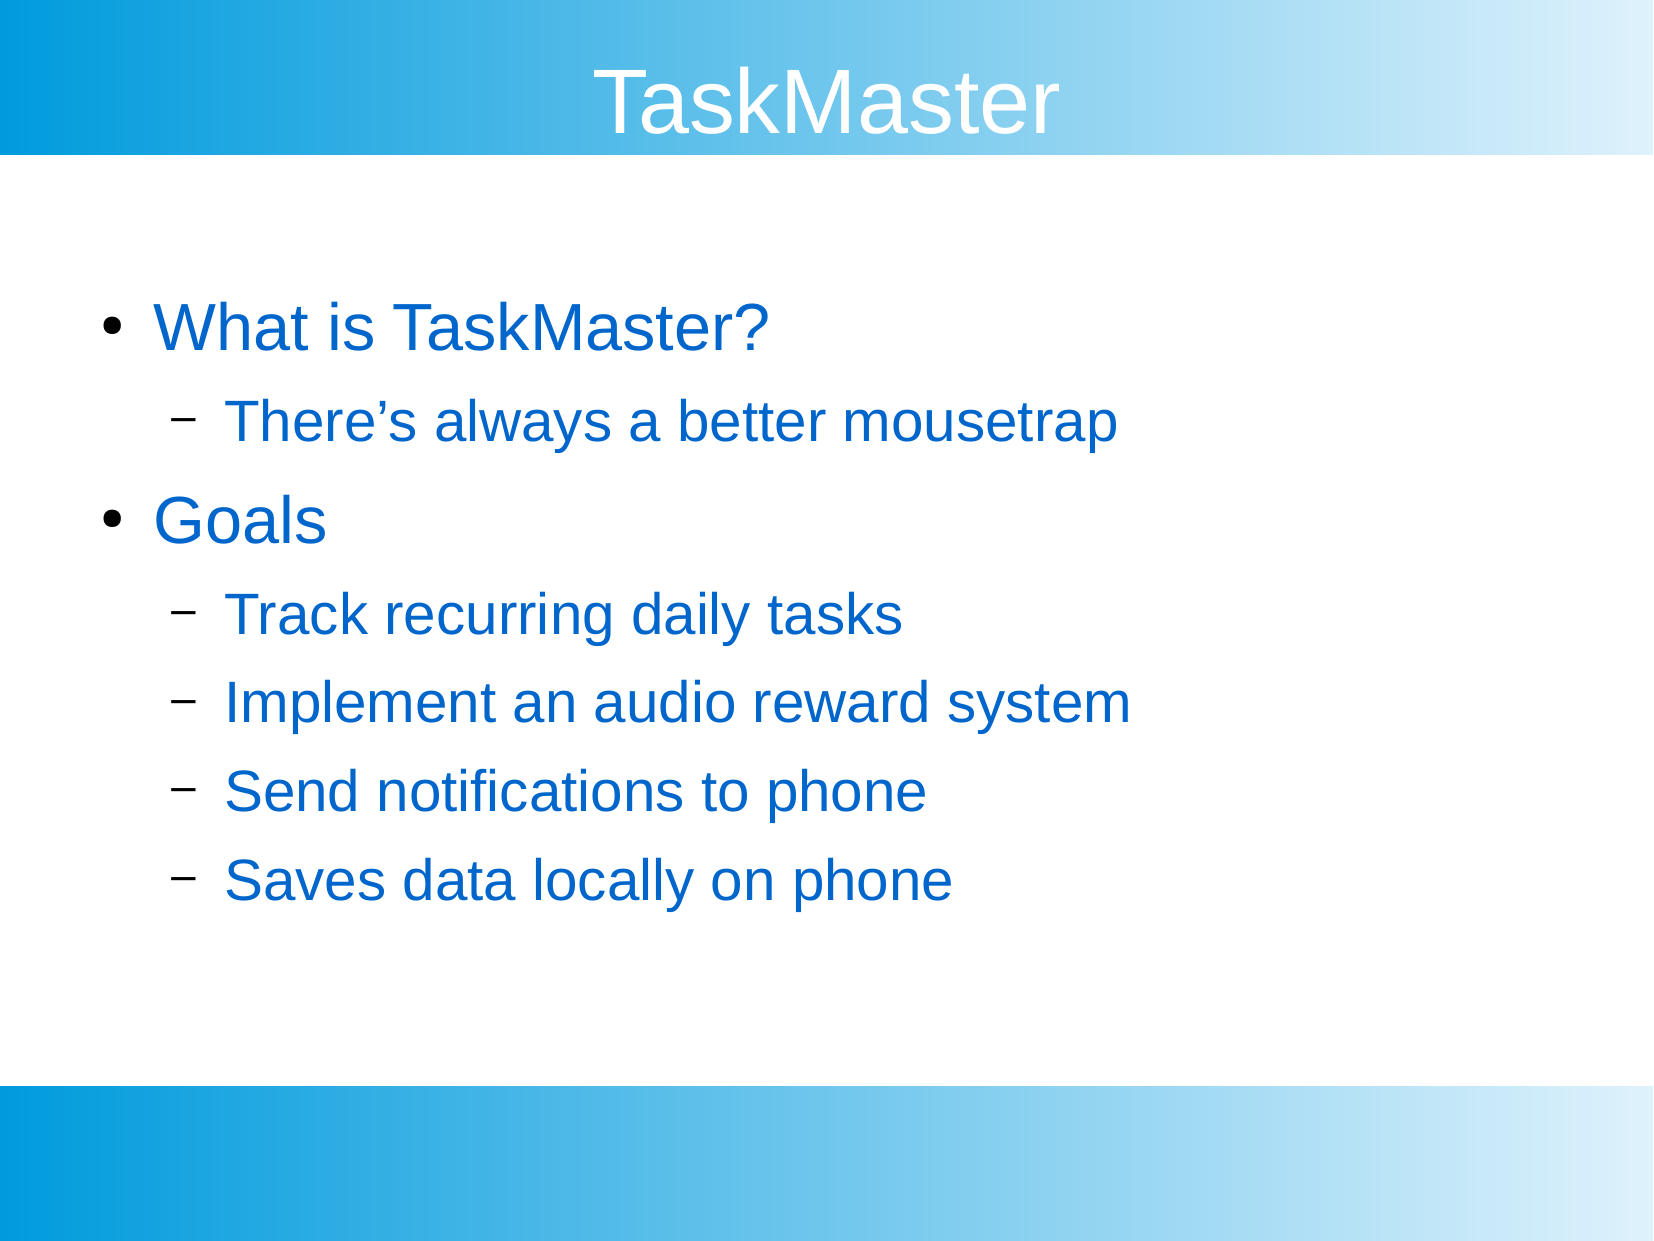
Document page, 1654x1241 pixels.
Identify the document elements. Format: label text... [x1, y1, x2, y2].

list What is TaskMaster? There’s always a better mousetrap Goals Track recurring daily tasks Implement an audio reward system Send notifications to phone Saves data locally on phone [82, 290, 1571, 1010]
title TaskMaster [82, 49, 1571, 155]
